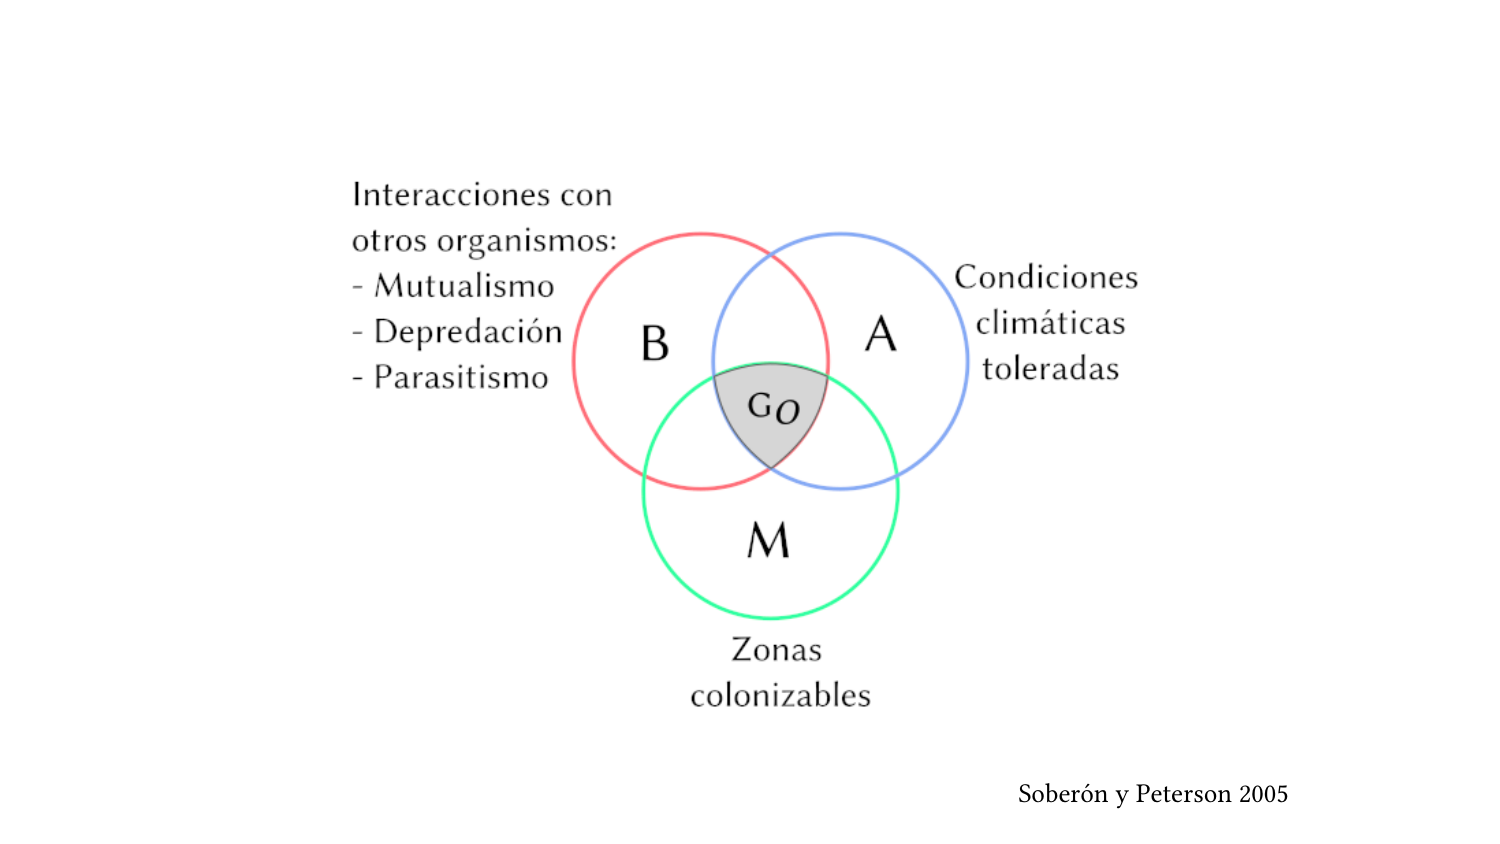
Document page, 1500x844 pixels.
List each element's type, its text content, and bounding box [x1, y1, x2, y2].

text_box Soberón y Peterson 2005 [1003, 767, 1500, 844]
picture [327, 156, 1173, 745]
